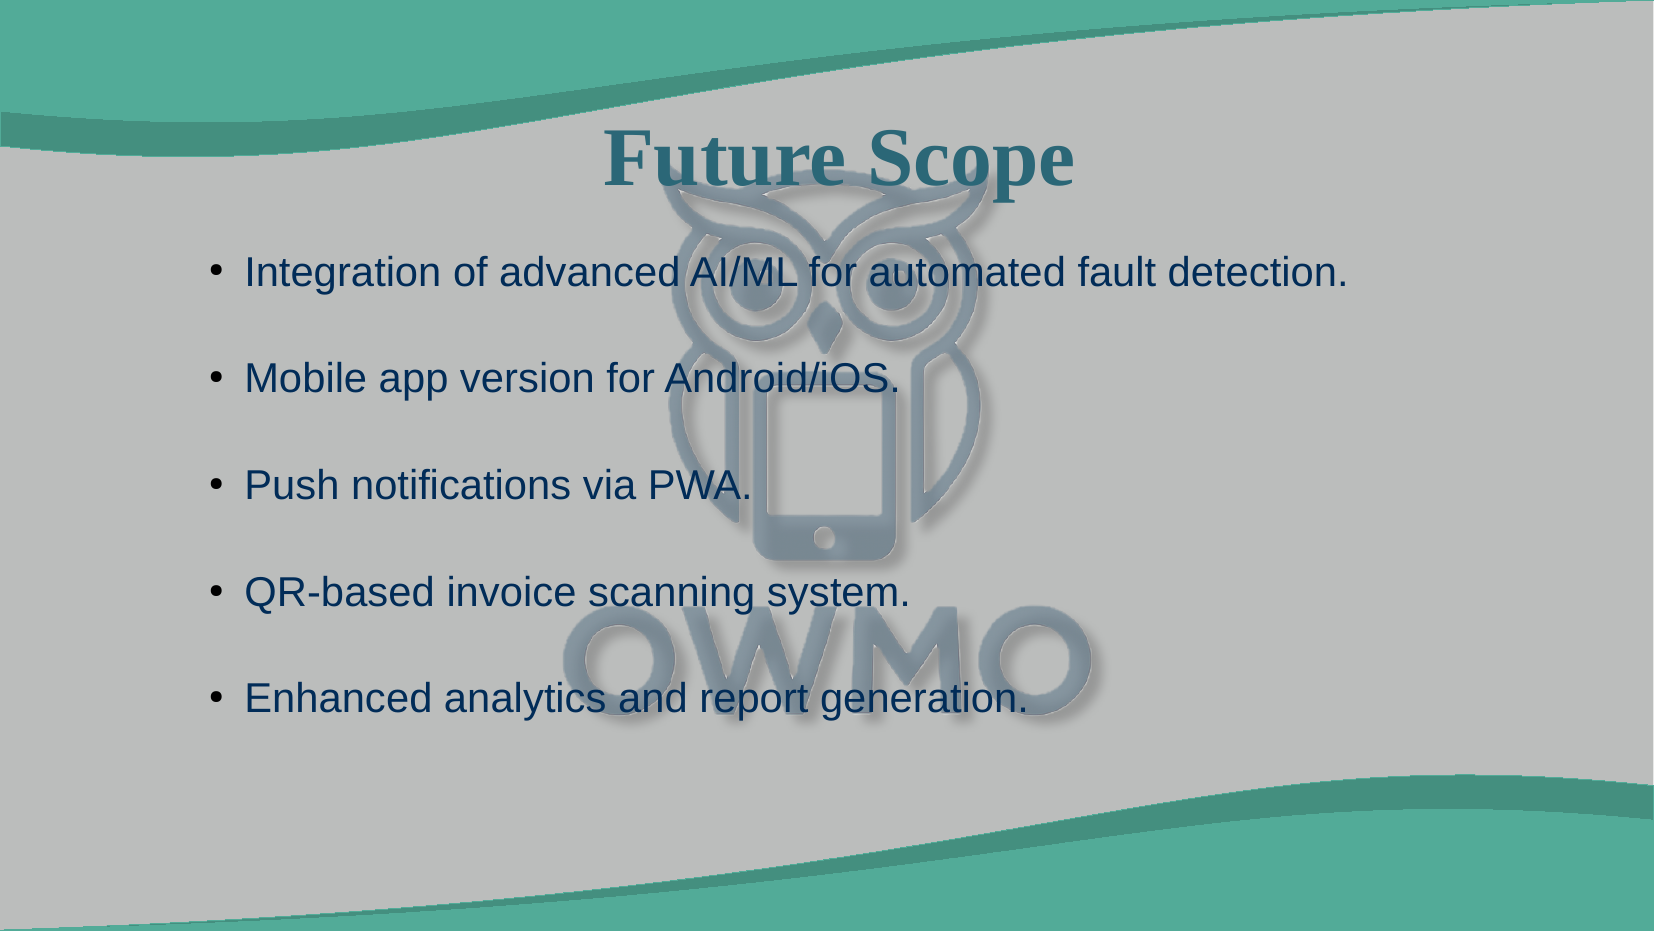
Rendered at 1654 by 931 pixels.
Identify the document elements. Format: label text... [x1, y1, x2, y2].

text_box Future Scope [224, 103, 1476, 211]
text_box [0, 774, 1654, 931]
text_box Integration of advanced AI/ML for automated fault detection. Mobile app version for Android/iOS. Push notifications via PWA. QR-based invoice scanning system. Enhanced analytics and report generation. [194, 179, 1453, 791]
text_box [0, 0, 1654, 157]
